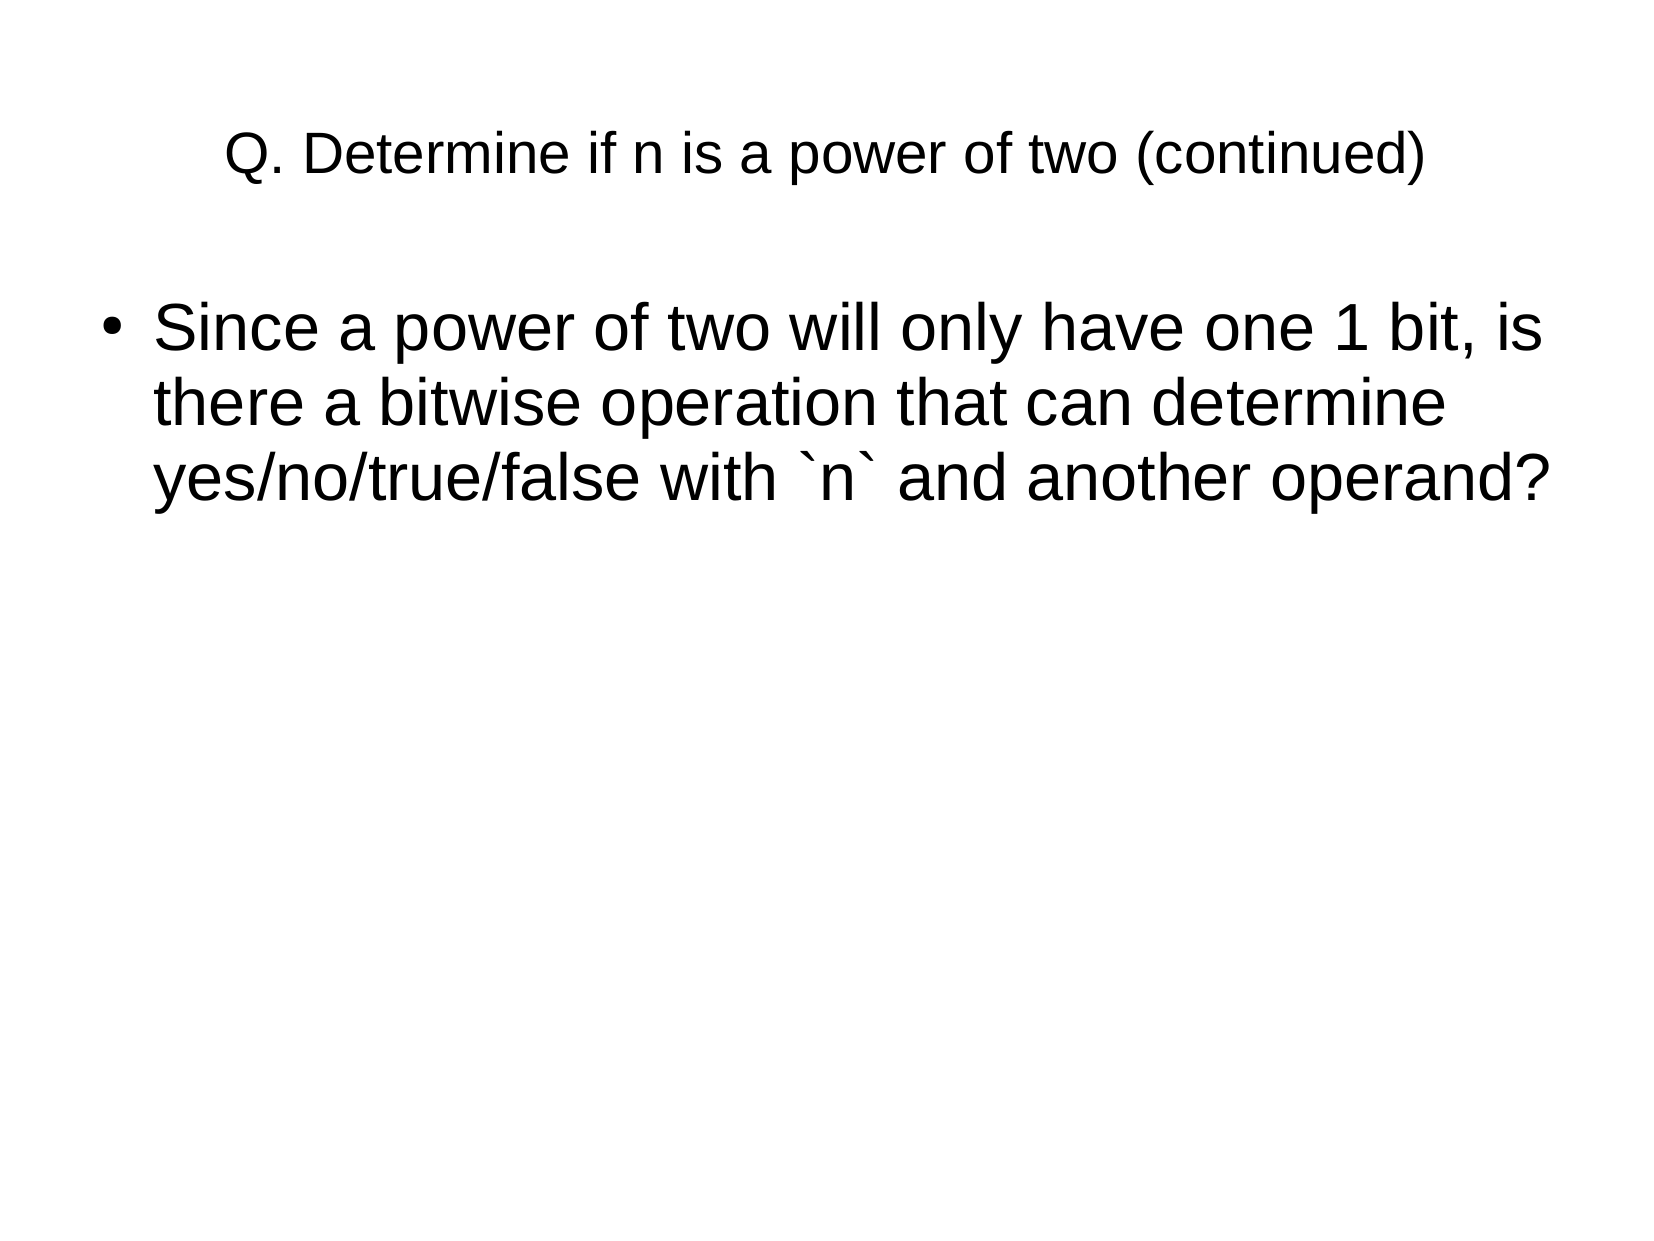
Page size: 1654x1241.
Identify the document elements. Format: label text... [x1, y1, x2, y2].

title Q. Determine if n is a power of two (continued) [82, 49, 1571, 257]
list Since a power of two will only have one 1 bit, is there a bitwise operation that can determine yes/no/true/false with `n` and another operand? [82, 290, 1571, 1010]
